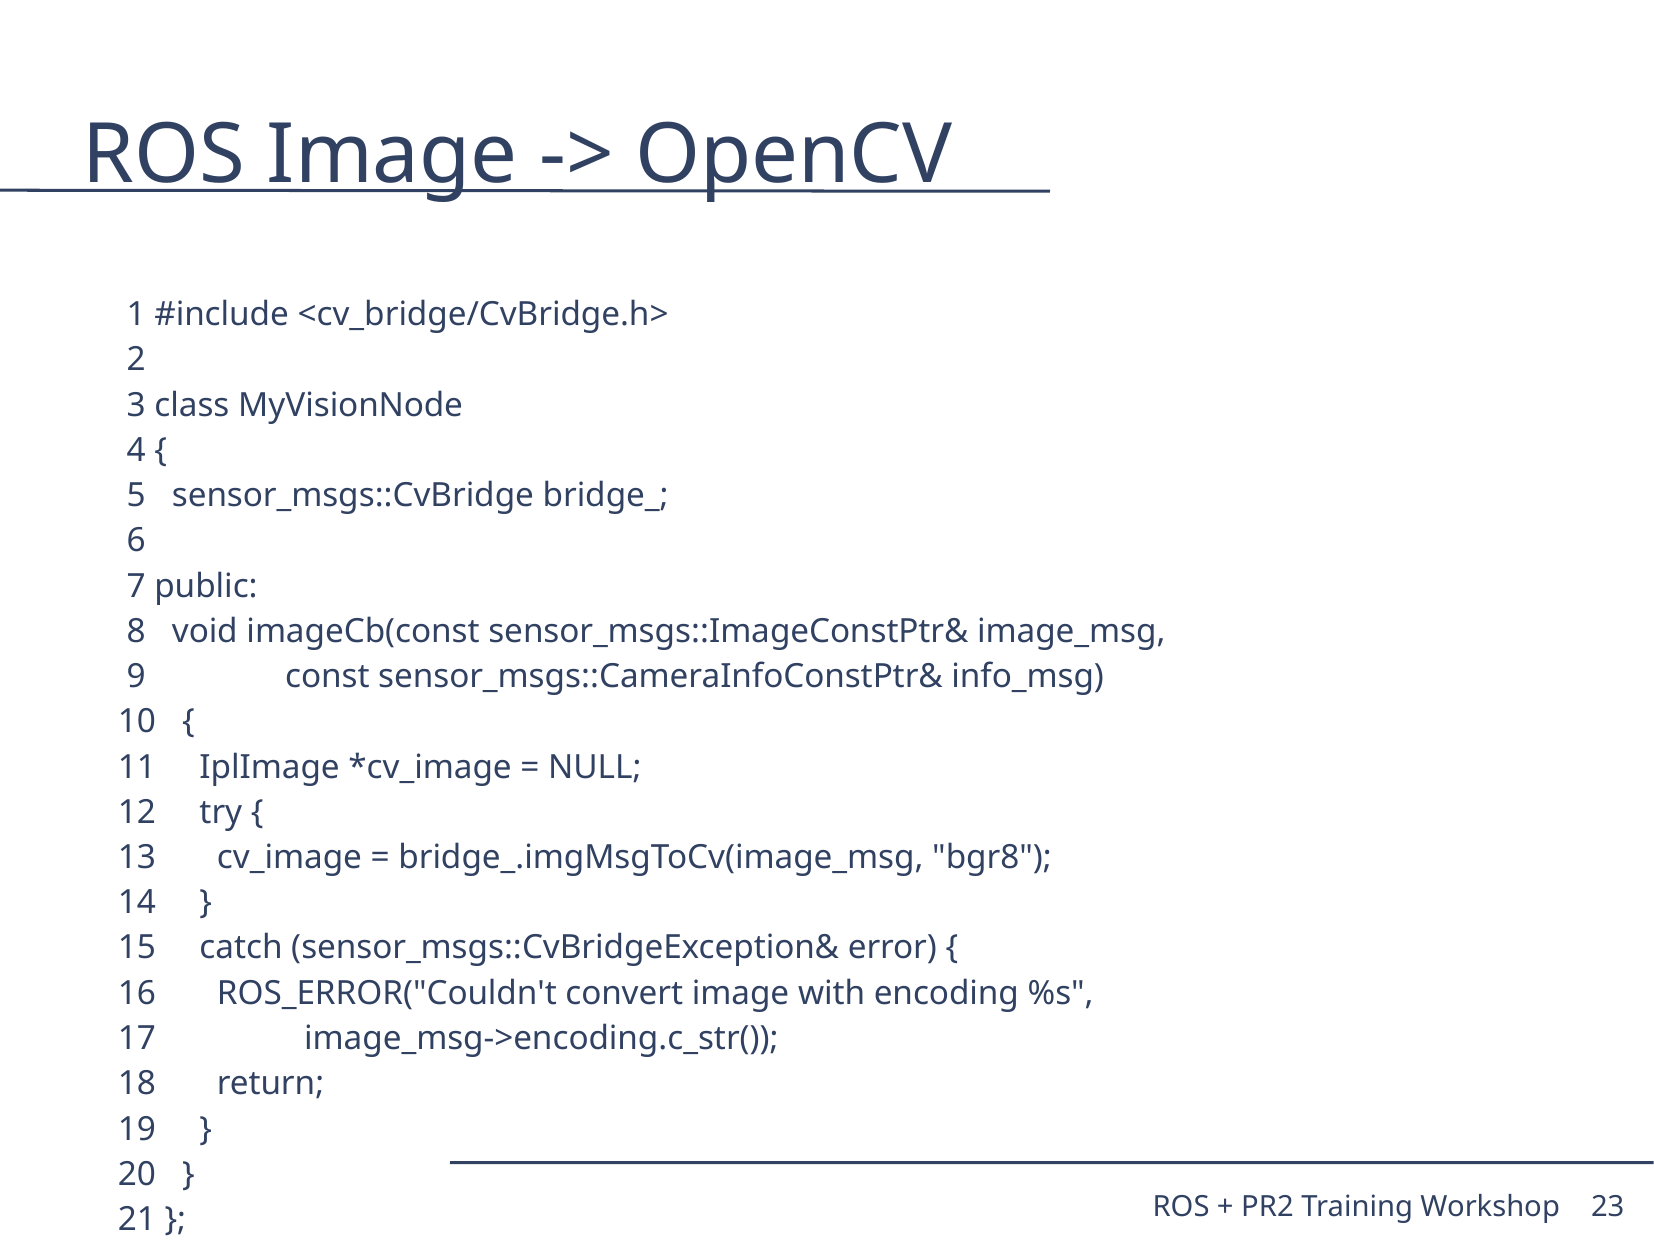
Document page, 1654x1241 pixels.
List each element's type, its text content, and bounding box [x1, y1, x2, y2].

title ROS Image -> OpenCV [82, 75, 1571, 226]
list 1 #include <cv_bridge/CvBridge.h> 2 3 class MyVisionNode 4 { 5 sensor_msgs::CvBridge bridge_; 6 7 public: 8 void imageCb(const sensor_msgs::ImageConstPtr& image_msg, 9 const sensor_msgs::CameraInfoConstPtr& info_msg) 10 { 11 IplImage *cv_image = NULL; 12 try { 13 cv_image = bridge_.imgMsgToCv(image_msg, "bgr8"); 14 } 15 catch (sensor_msgs::CvBridgeException& error) { 16 ROS_ERROR("Couldn't convert image with encoding %s", 17 image_msg->encoding.c_str()); 18 return; 19 } 20 } 21 }; [82, 290, 1571, 1109]
